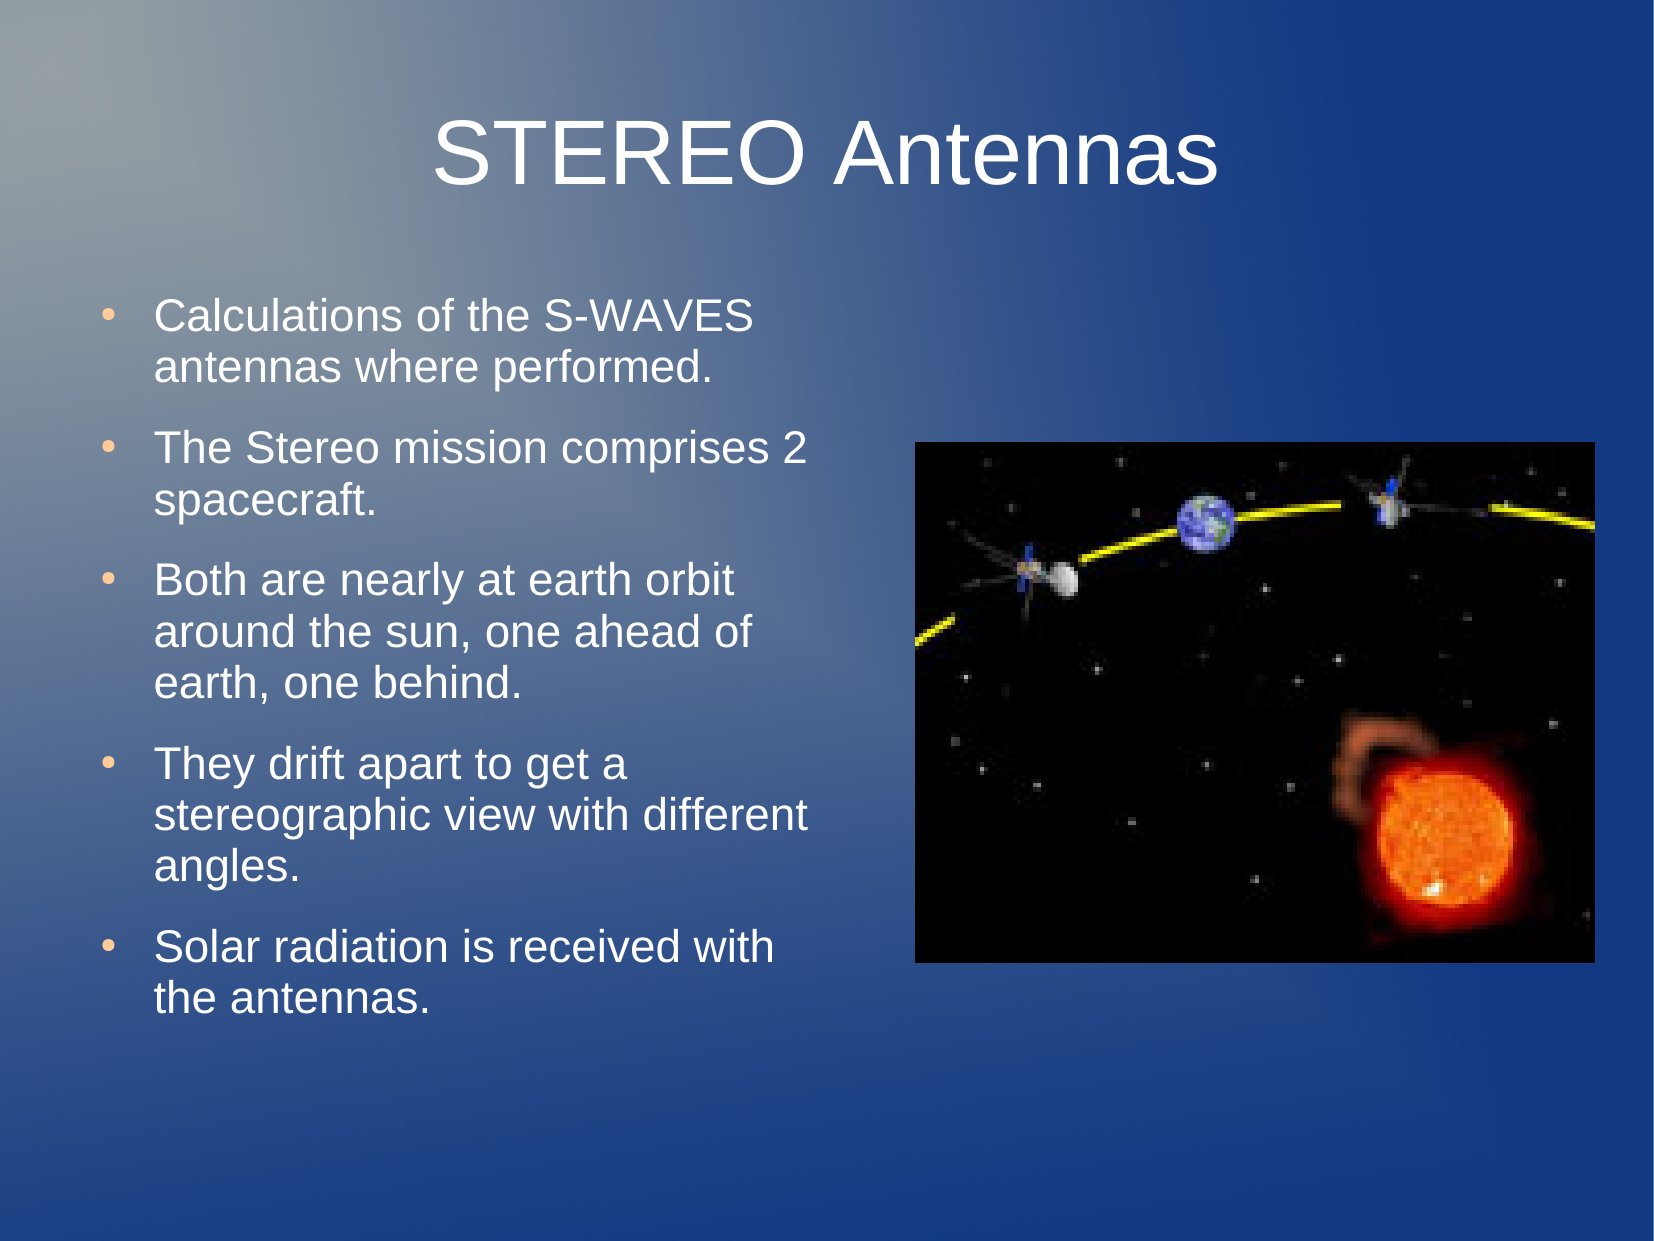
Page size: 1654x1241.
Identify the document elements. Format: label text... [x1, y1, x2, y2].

title STEREO Antennas [82, 49, 1571, 257]
list Calculations of the S-WAVES antennas where performed. The Stereo mission comprises 2 spacecraft. Both are nearly at earth orbit around the sun, one ahead of earth, one behind. They drift apart to get a stereographic view with different angles. Solar radiation is received with the antennas. [82, 290, 809, 1094]
picture [0, 0, 1654, 1241]
